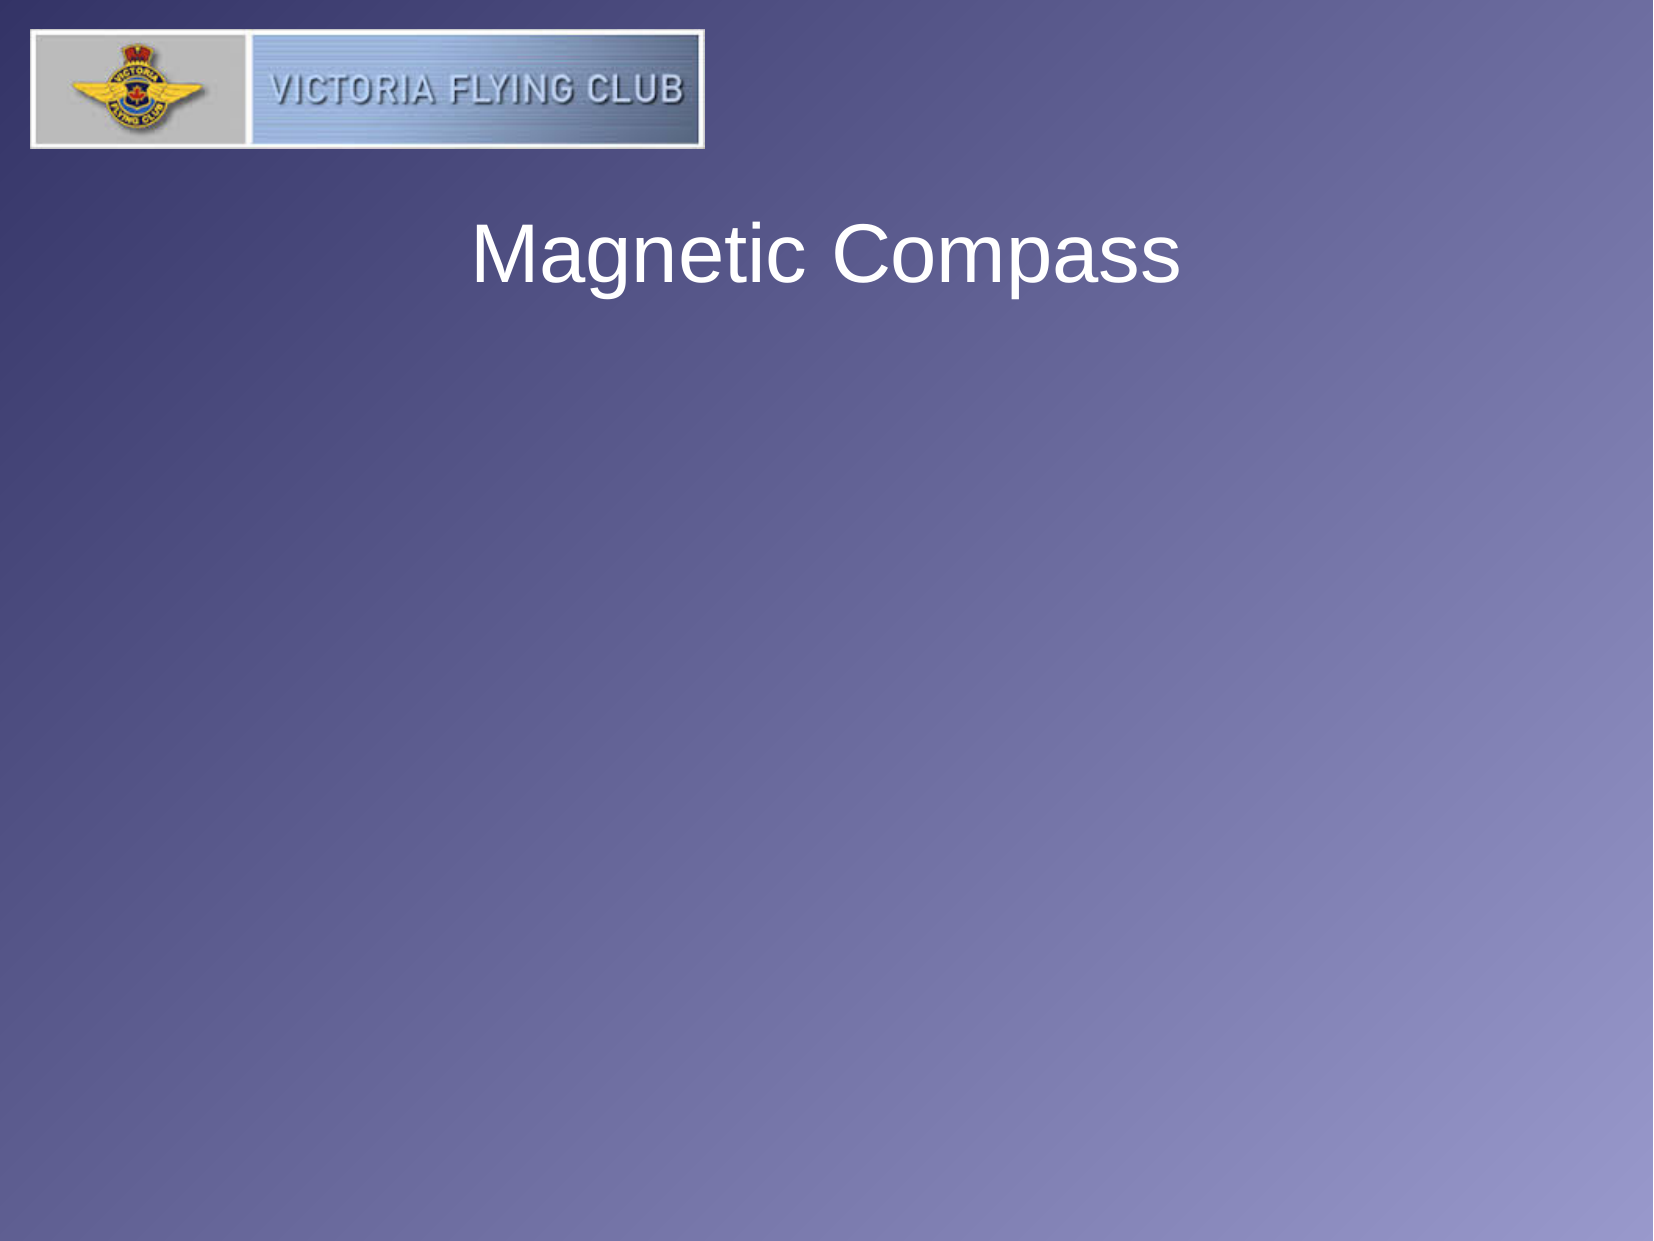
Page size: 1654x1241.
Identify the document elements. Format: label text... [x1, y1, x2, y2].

picture [30, 29, 705, 149]
title Magnetic Compass [82, 150, 1571, 358]
